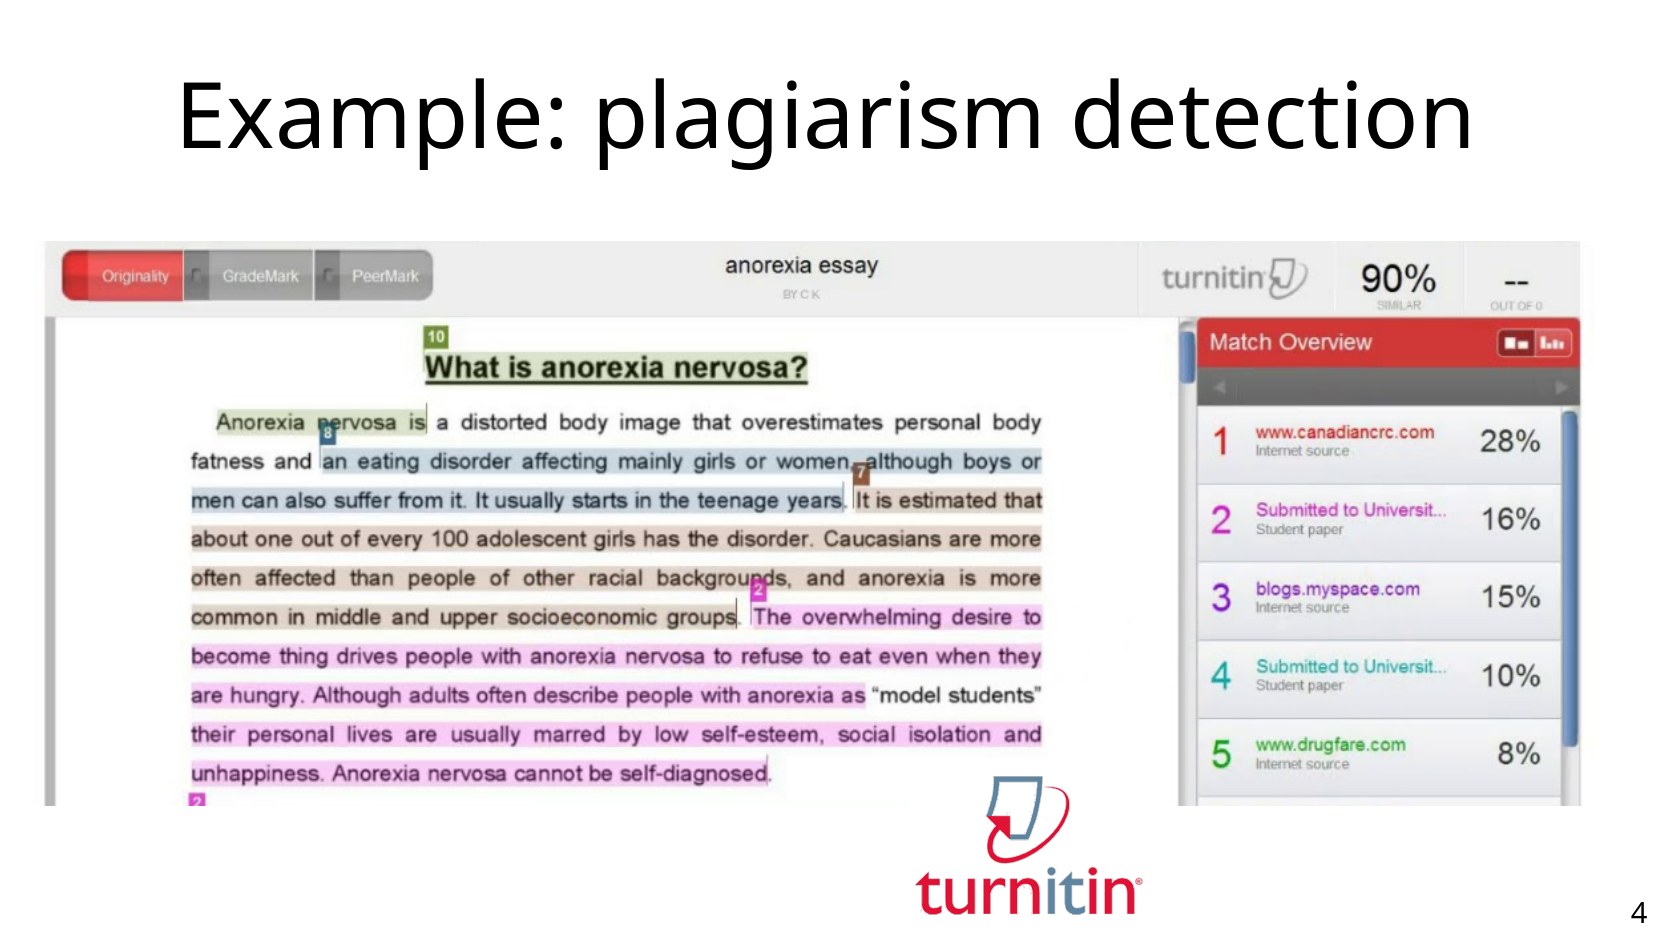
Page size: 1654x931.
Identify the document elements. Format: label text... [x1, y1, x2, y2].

picture [33, 241, 1617, 925]
title Example: plagiarism detection [82, 1, 1571, 226]
